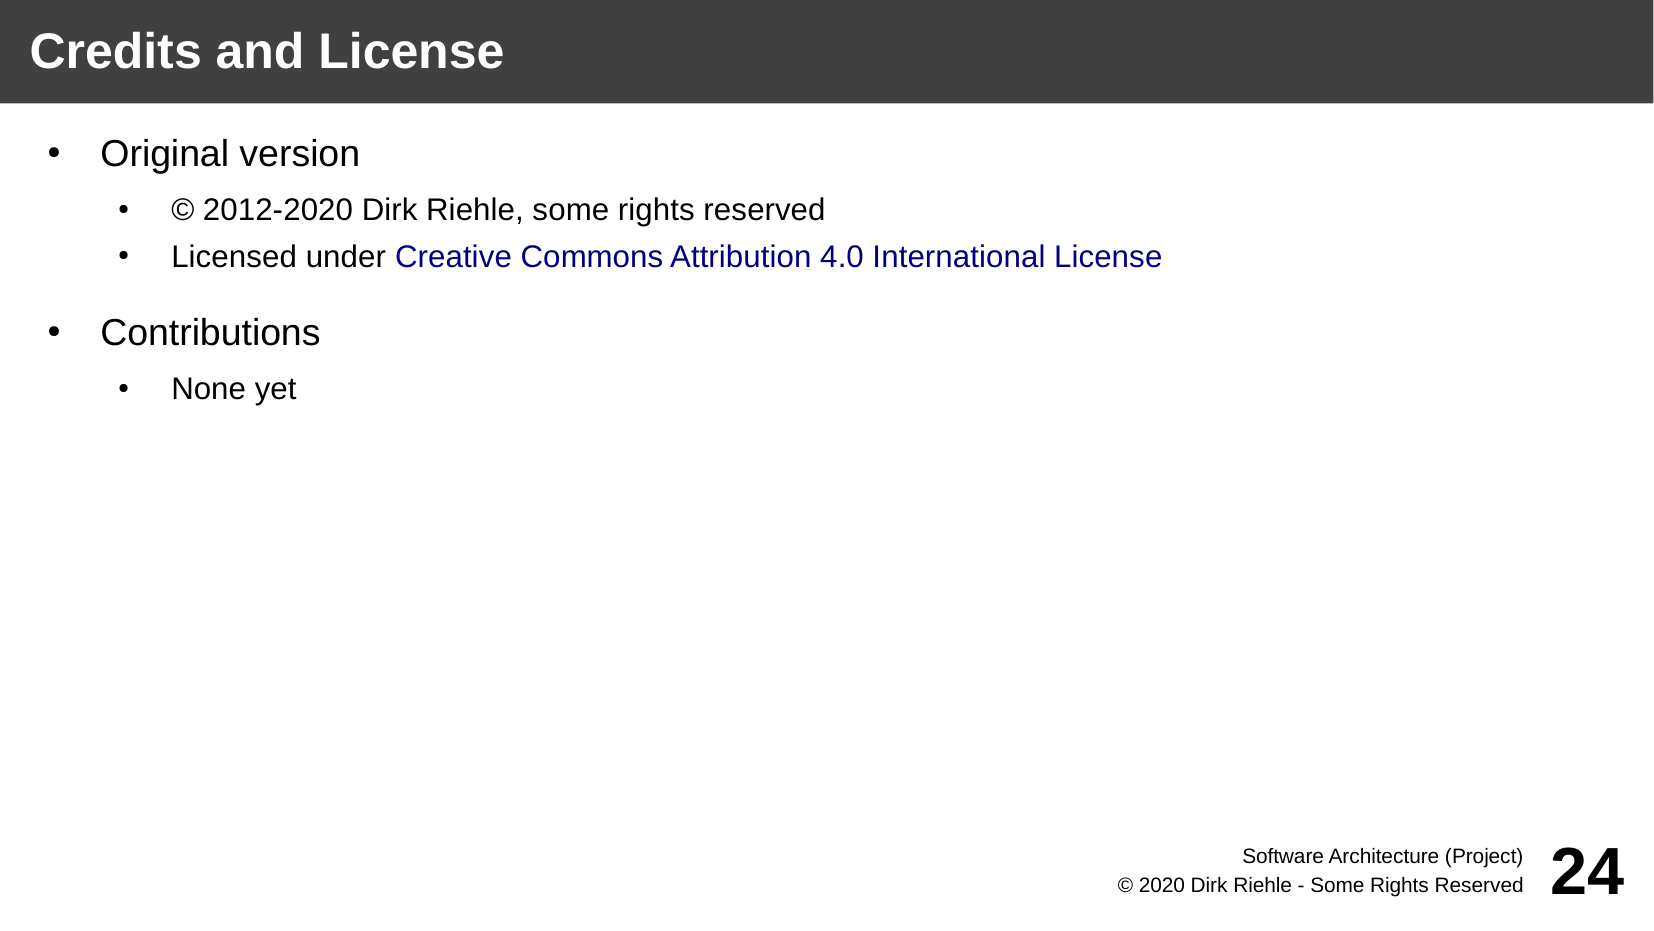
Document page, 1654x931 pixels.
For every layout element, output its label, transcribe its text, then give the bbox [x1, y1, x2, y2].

list Original version © 2012-2020 Dirk Riehle, some rights reserved Licensed under Creative Commons Attribution 4.0 International License Contributions None yet [29, 132, 1625, 813]
title Credits and License [0, 0, 1654, 104]
